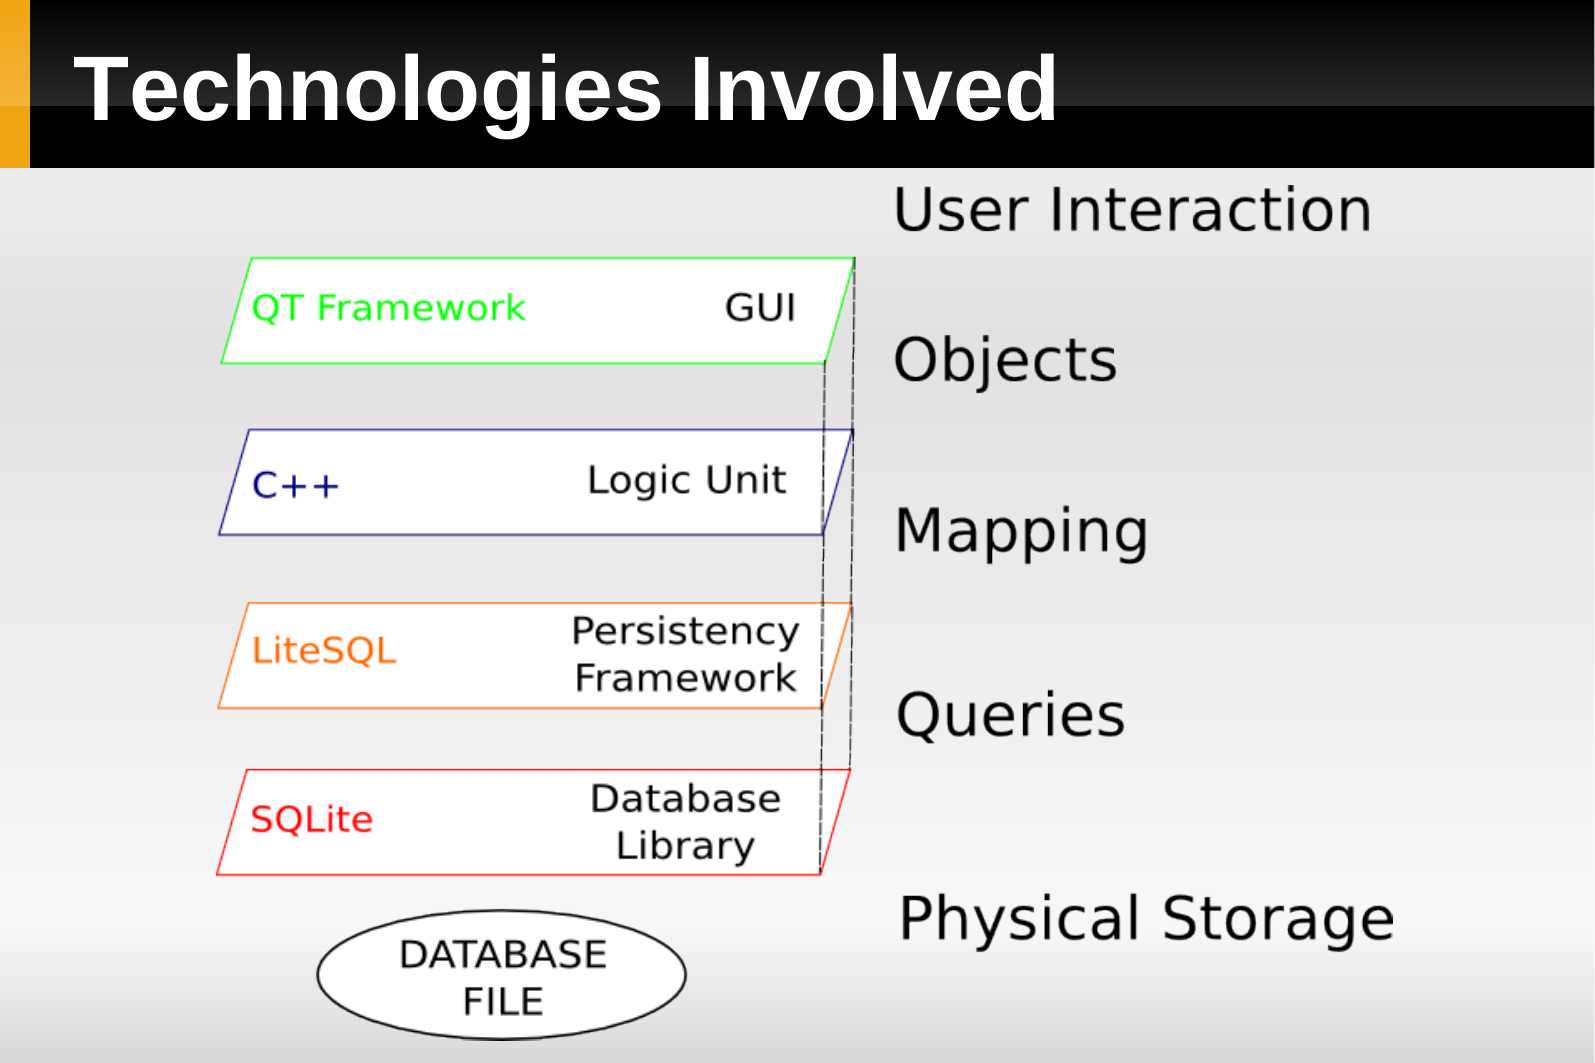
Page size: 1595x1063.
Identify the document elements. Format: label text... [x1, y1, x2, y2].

title Technologies Involved [74, 7, 1510, 171]
picture [0, 0, 1595, 1063]
